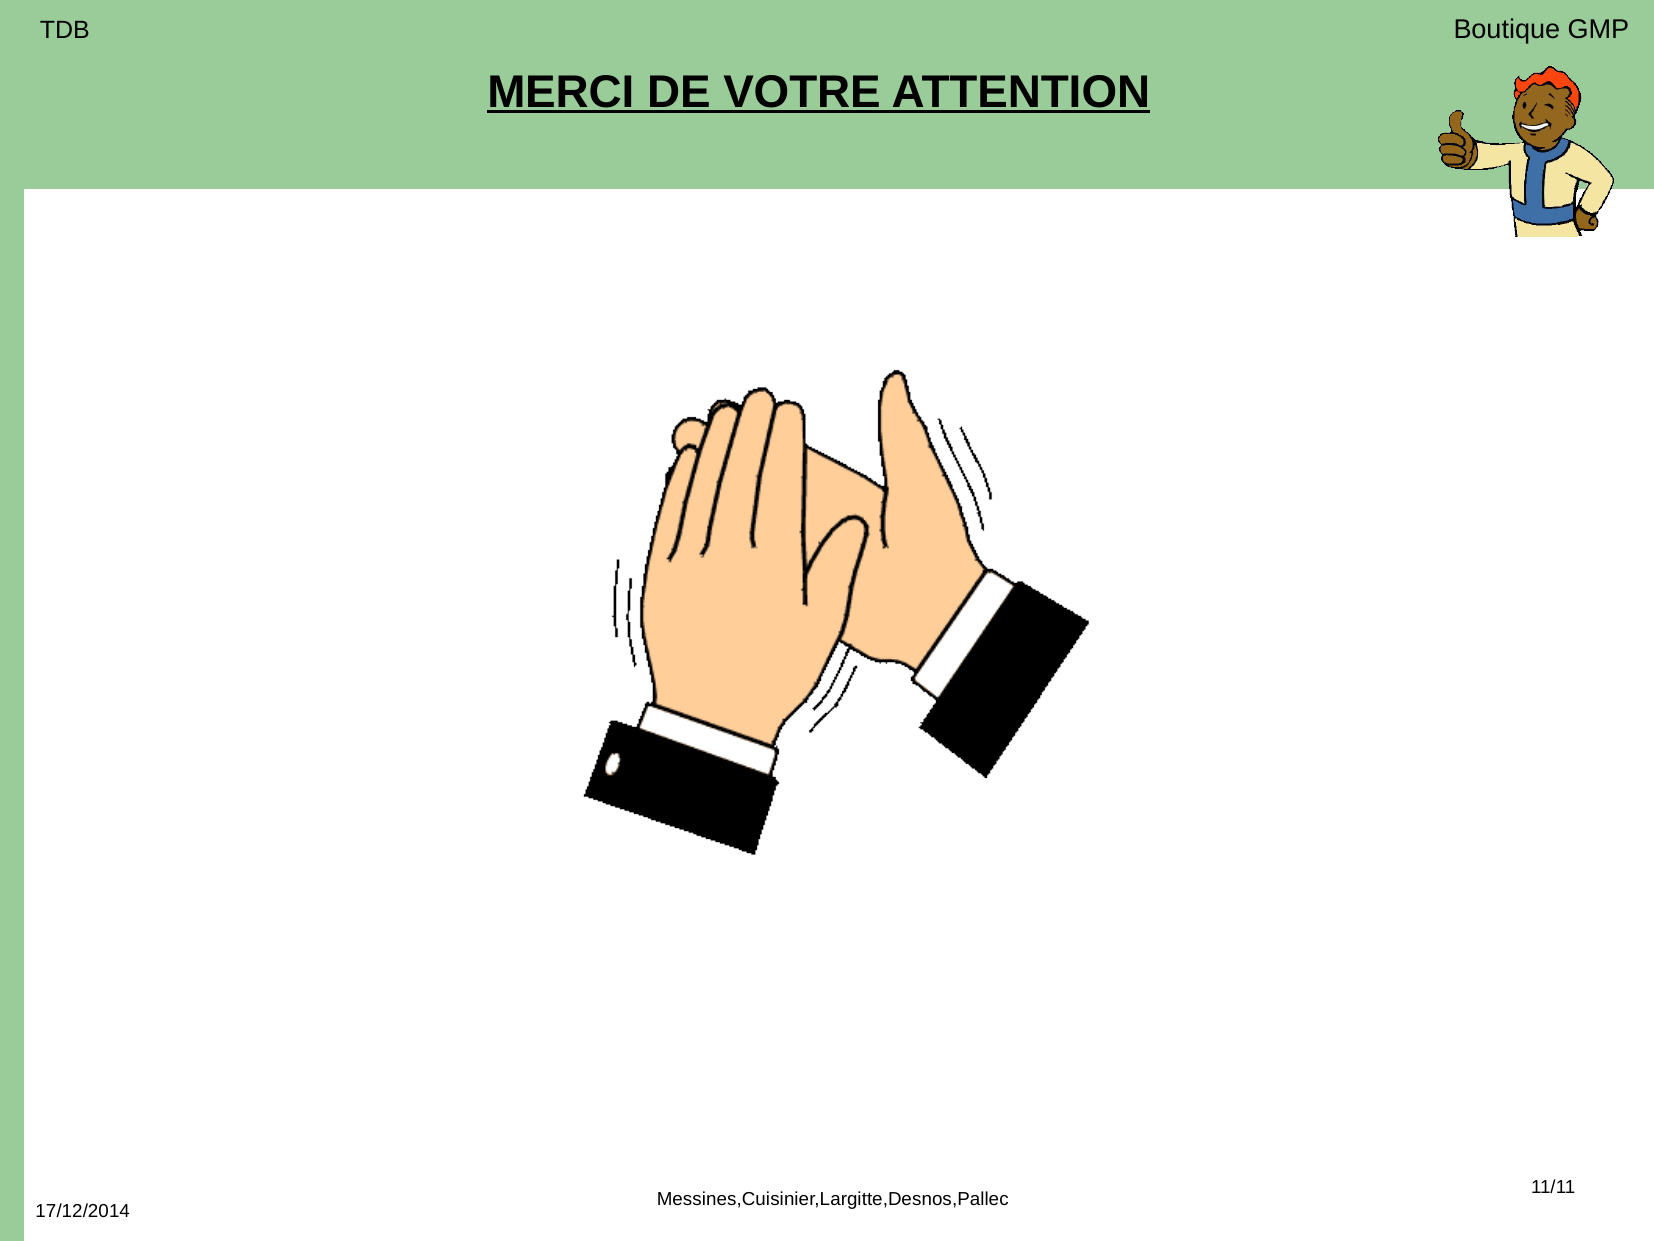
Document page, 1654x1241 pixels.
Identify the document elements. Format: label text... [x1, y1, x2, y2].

text_box TDB [23, 11, 107, 48]
text_box Boutique GMP [1429, 0, 1654, 46]
text_box 17/12/2014 [24, 1192, 154, 1229]
text_box MERCI DE VOTRE ATTENTION [472, 59, 1193, 189]
picture [1417, 46, 1654, 260]
picture [562, 342, 1094, 899]
text_box Messines,Cuisinier,Largitte,Desnos,Pallec [625, 1169, 1040, 1229]
text_box [0, 0, 1429, 1241]
text_box 11/11 [1464, 1157, 1642, 1217]
